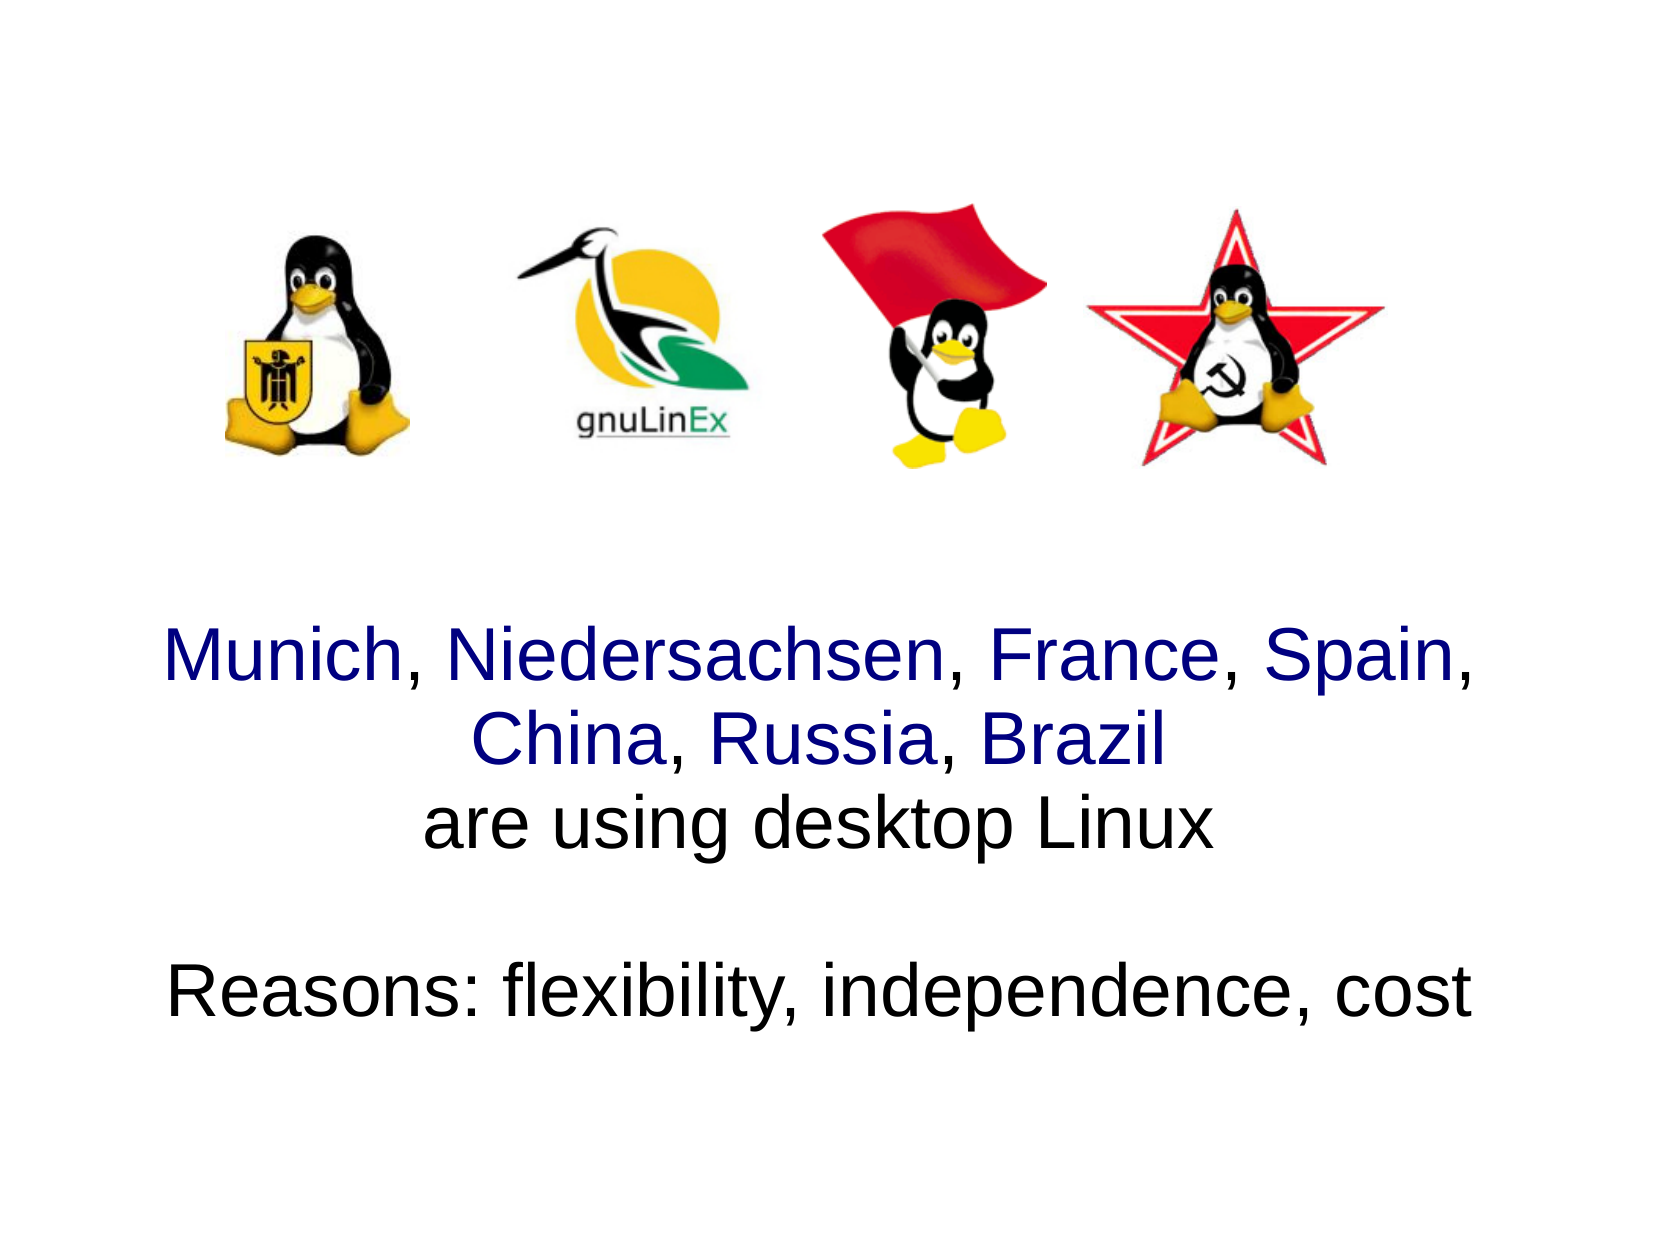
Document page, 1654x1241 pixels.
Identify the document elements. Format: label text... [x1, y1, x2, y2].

picture [225, 206, 410, 488]
title Munich, Niedersachsen, France, Spain, China, Russia, Brazil are using desktop Linux Reasons: flexibility, independence, cost [75, 520, 1564, 1126]
picture [493, 204, 788, 469]
picture [1083, 206, 1388, 469]
picture [821, 203, 1047, 469]
